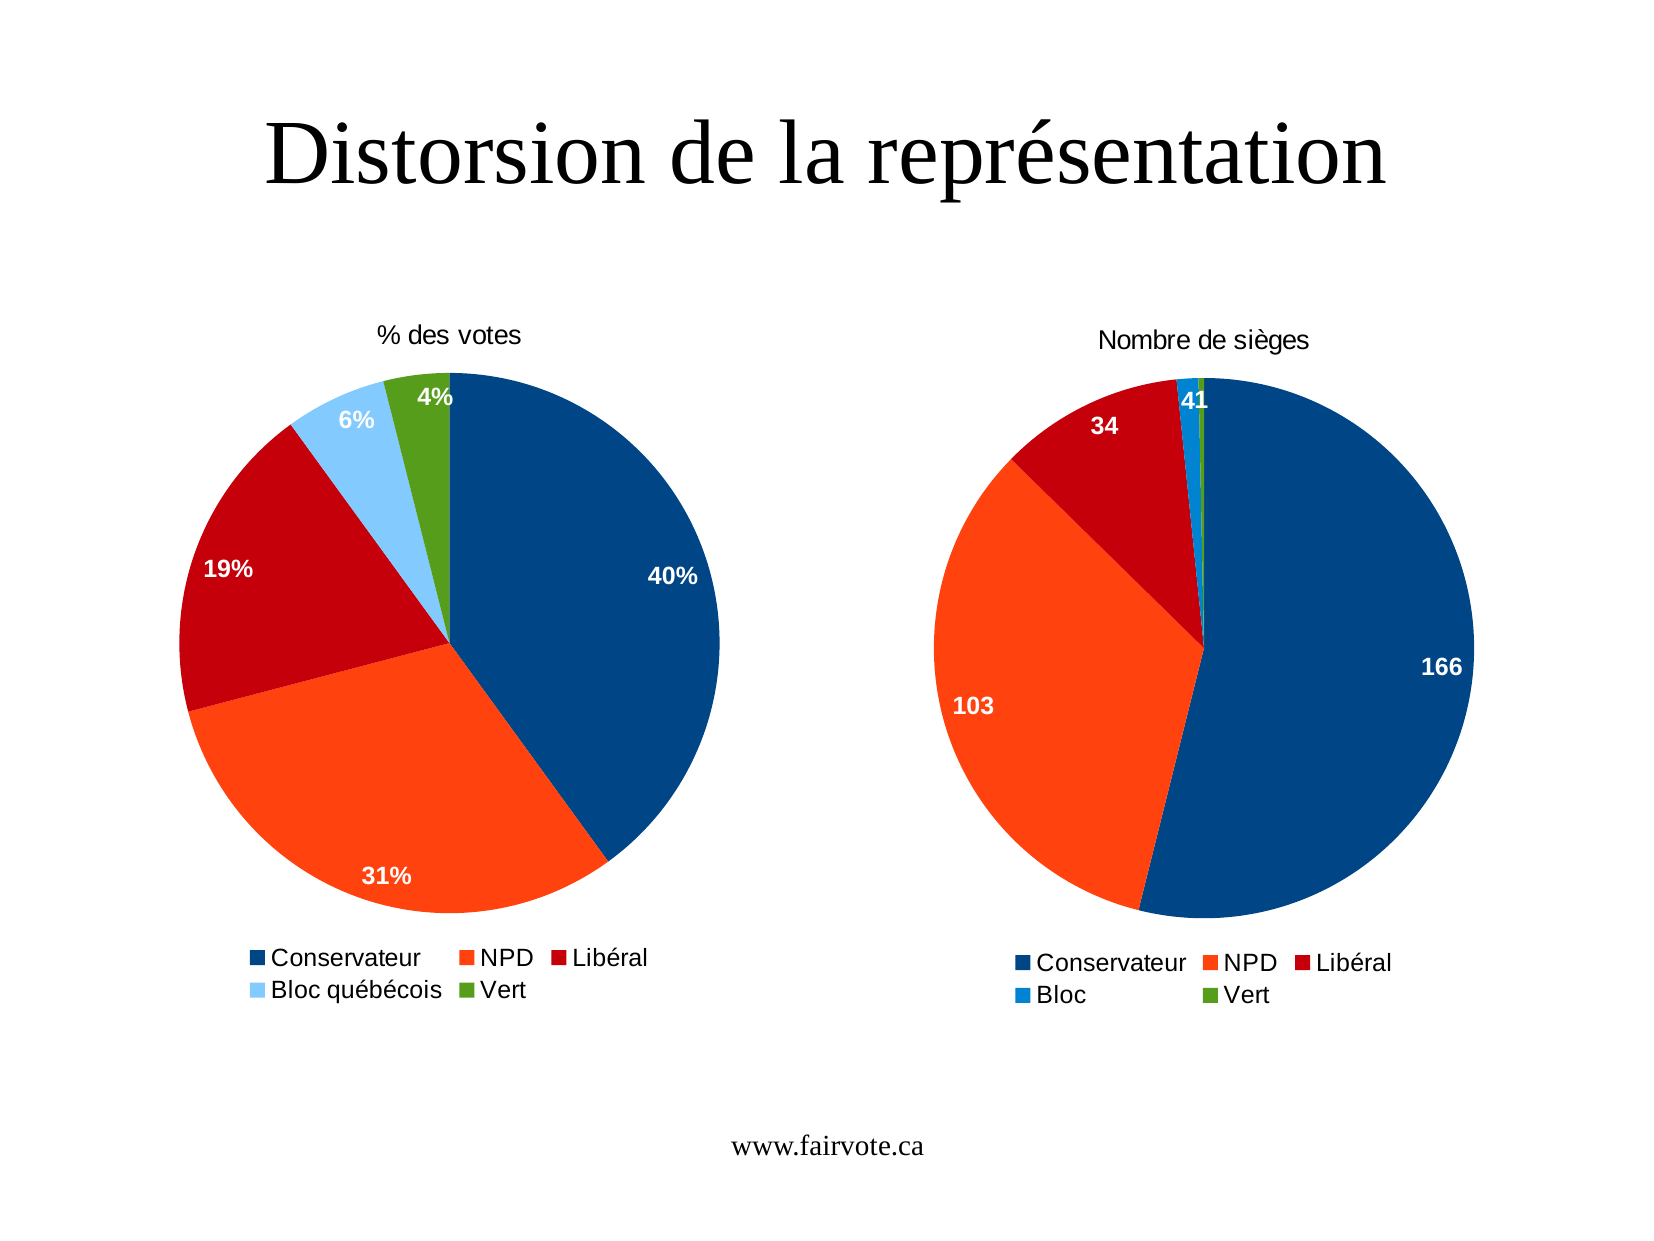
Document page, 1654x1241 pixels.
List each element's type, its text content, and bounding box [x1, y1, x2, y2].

chart [849, 295, 1560, 1015]
chart [94, 290, 805, 1010]
title Distorsion de la représentation [82, 49, 1571, 257]
